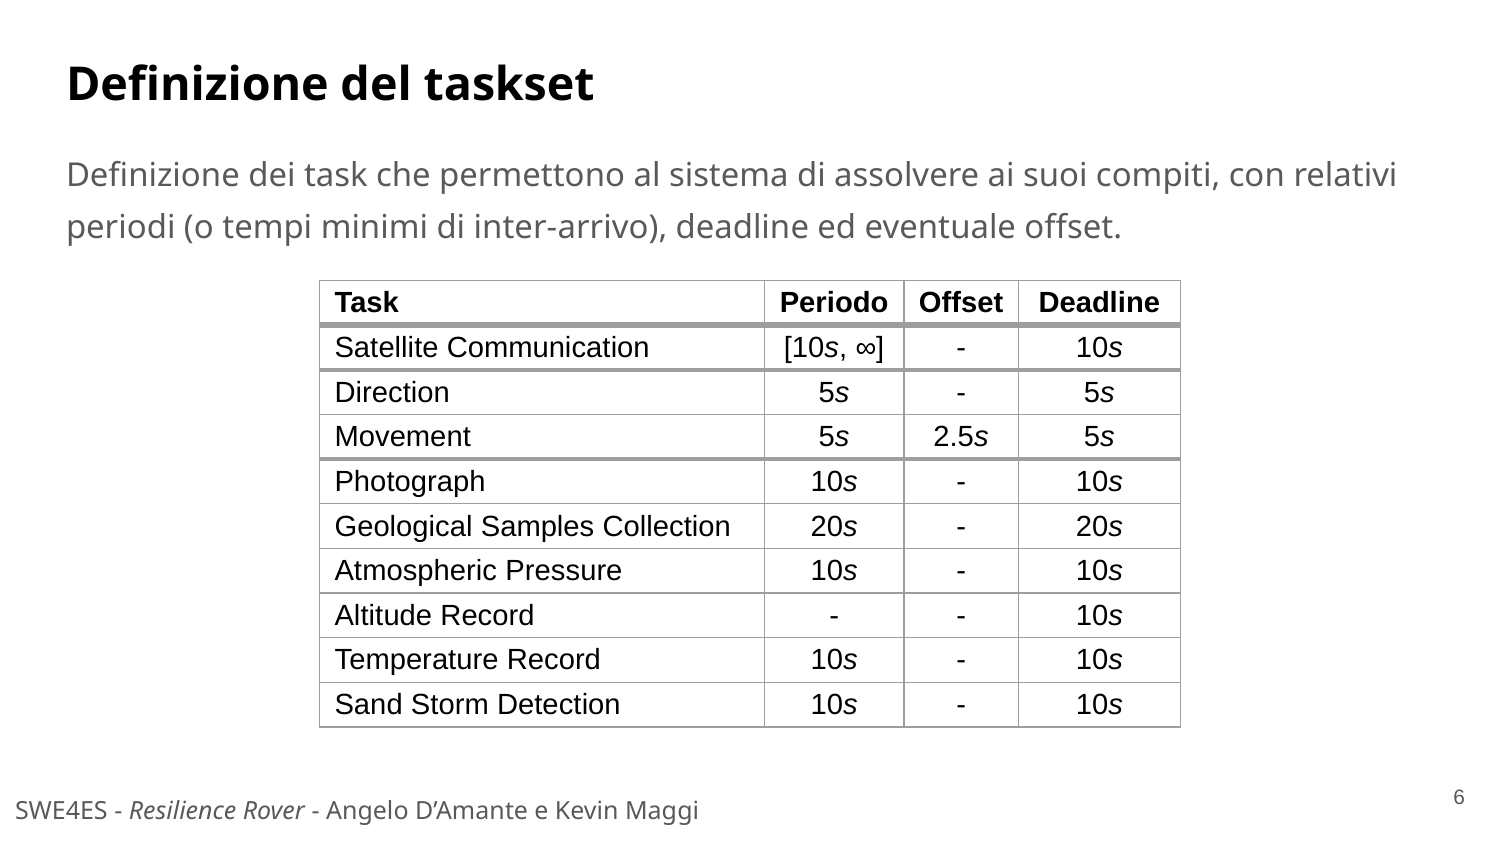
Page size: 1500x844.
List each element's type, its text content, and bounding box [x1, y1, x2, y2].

table_header Task [320, 281, 764, 322]
table_cell Geological Samples Collection [320, 504, 764, 548]
title Definizione del taskset [51, 35, 1449, 129]
table_cell 10s [765, 638, 903, 682]
table_header Offset [905, 281, 1018, 322]
table_cell Direction [320, 372, 764, 414]
table_cell 10s [1019, 594, 1180, 637]
table_cell 20s [1019, 504, 1180, 548]
table_cell 10s [1019, 638, 1180, 682]
table_cell Sand Storm Detection [320, 683, 764, 726]
list Definizione dei task che permettono al sistema di assolvere ai suoi compiti, con relativi periodi (o tempi minimi di inter-arrivo), deadline ed eventuale offset. [51, 129, 1449, 265]
table_cell [10s, ∞] [765, 328, 903, 368]
table_cell - [905, 594, 1018, 637]
table_cell Altitude Record [320, 594, 764, 637]
table_cell - [905, 328, 1018, 368]
table_cell 5s [1019, 415, 1180, 457]
table_cell 10s [1019, 461, 1180, 503]
table_cell Atmospheric Pressure [320, 549, 764, 592]
table_cell Photograph [320, 461, 764, 503]
table_cell 10s [1019, 683, 1180, 726]
table_cell Movement [320, 415, 764, 457]
table_cell 5s [765, 415, 903, 457]
table_cell 5s [1019, 372, 1180, 414]
table_cell - [905, 372, 1018, 414]
slide_number 1 [1389, 764, 1480, 830]
table_cell 10s [765, 549, 903, 592]
table_cell - [905, 683, 1018, 726]
table_cell Satellite Communication [320, 328, 764, 368]
table_cell Temperature Record [320, 638, 764, 682]
table_cell 10s [1019, 549, 1180, 592]
table_cell - [905, 504, 1018, 548]
table_header Periodo [765, 281, 903, 322]
table_cell 2.5s [905, 415, 1018, 457]
table_cell - [905, 461, 1018, 503]
table_cell 5s [765, 372, 903, 414]
table_cell - [905, 549, 1018, 592]
table_cell 20s [765, 504, 903, 548]
table_cell 10s [765, 683, 903, 726]
table_cell - [905, 638, 1018, 682]
table_cell - [765, 594, 903, 637]
table_cell 10s [1019, 328, 1180, 368]
table_header Deadline [1019, 281, 1180, 322]
table_cell 10s [765, 461, 903, 503]
